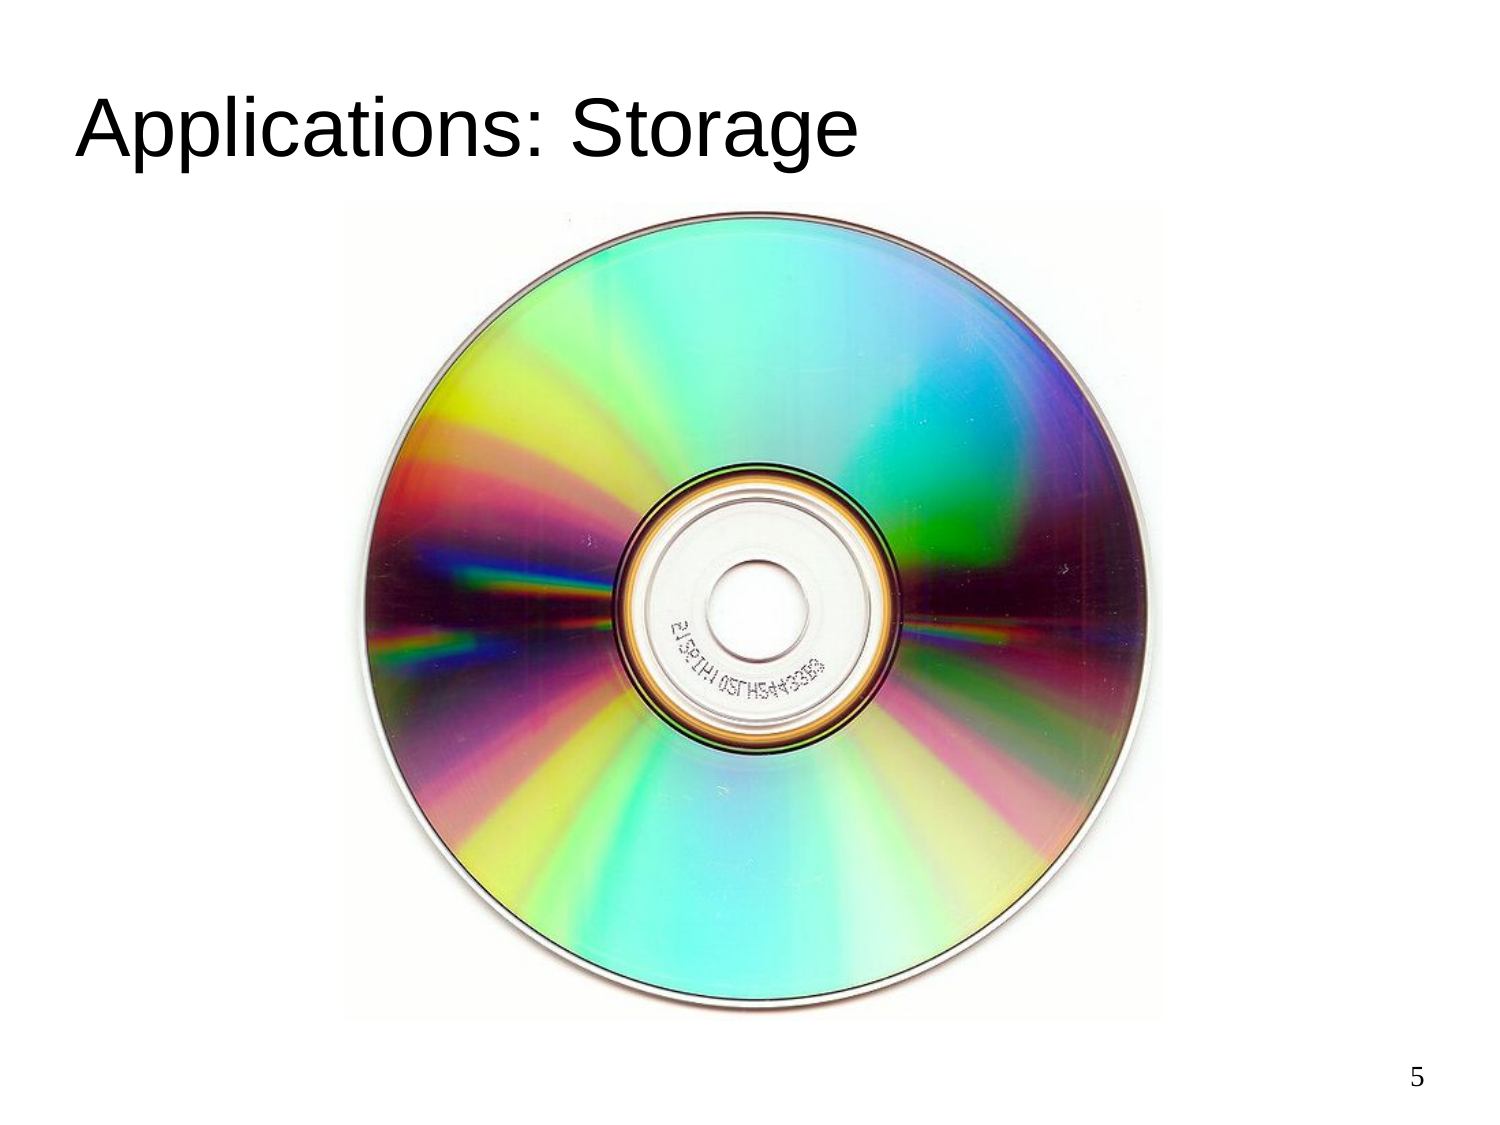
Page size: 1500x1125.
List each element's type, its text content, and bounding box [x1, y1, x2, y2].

picture [344, 202, 1163, 1021]
title Applications: Storage [75, 33, 1426, 222]
